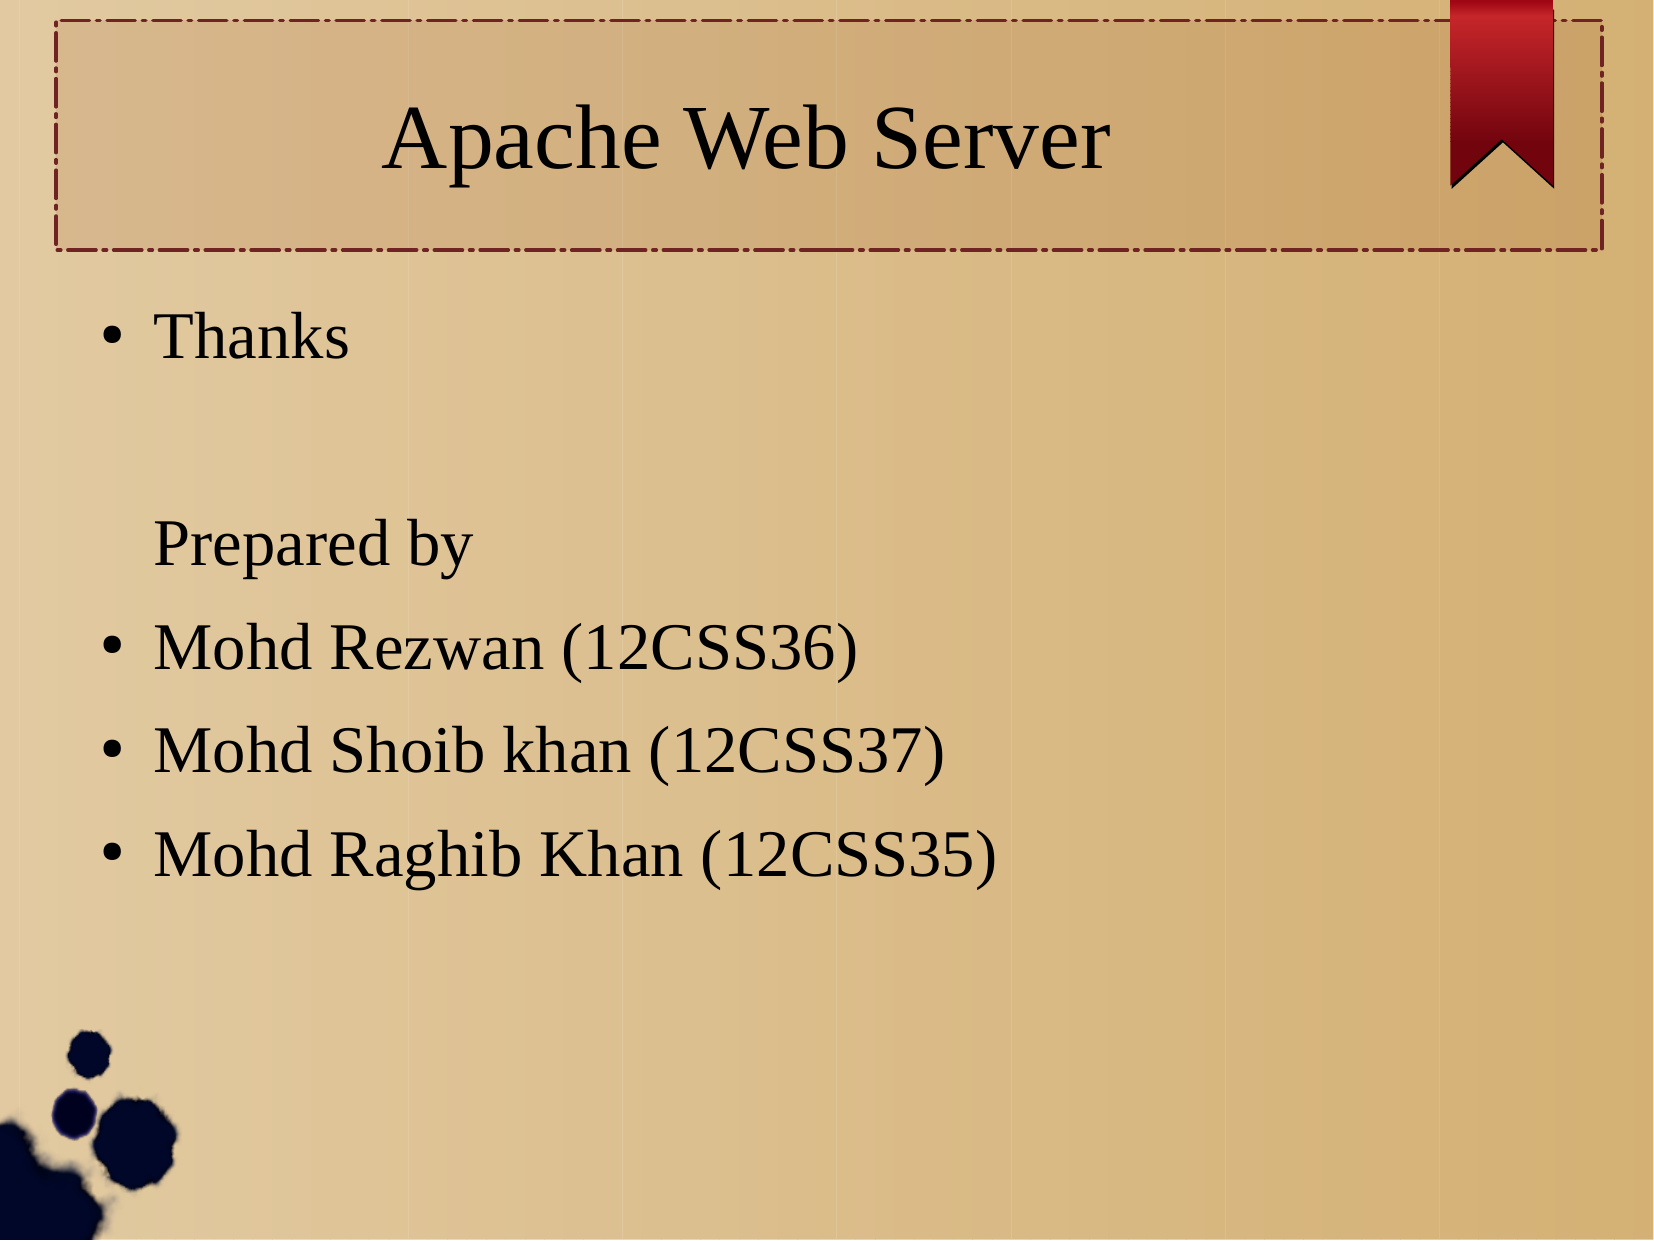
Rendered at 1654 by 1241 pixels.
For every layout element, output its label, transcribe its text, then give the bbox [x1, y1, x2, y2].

list Thanks Prepared by Mohd Rezwan (12CSS36) Mohd Shoib khan (12CSS37) Mohd Raghib Khan (12CSS35) [82, 299, 1571, 1019]
title Apache Web Server [82, 47, 1412, 229]
